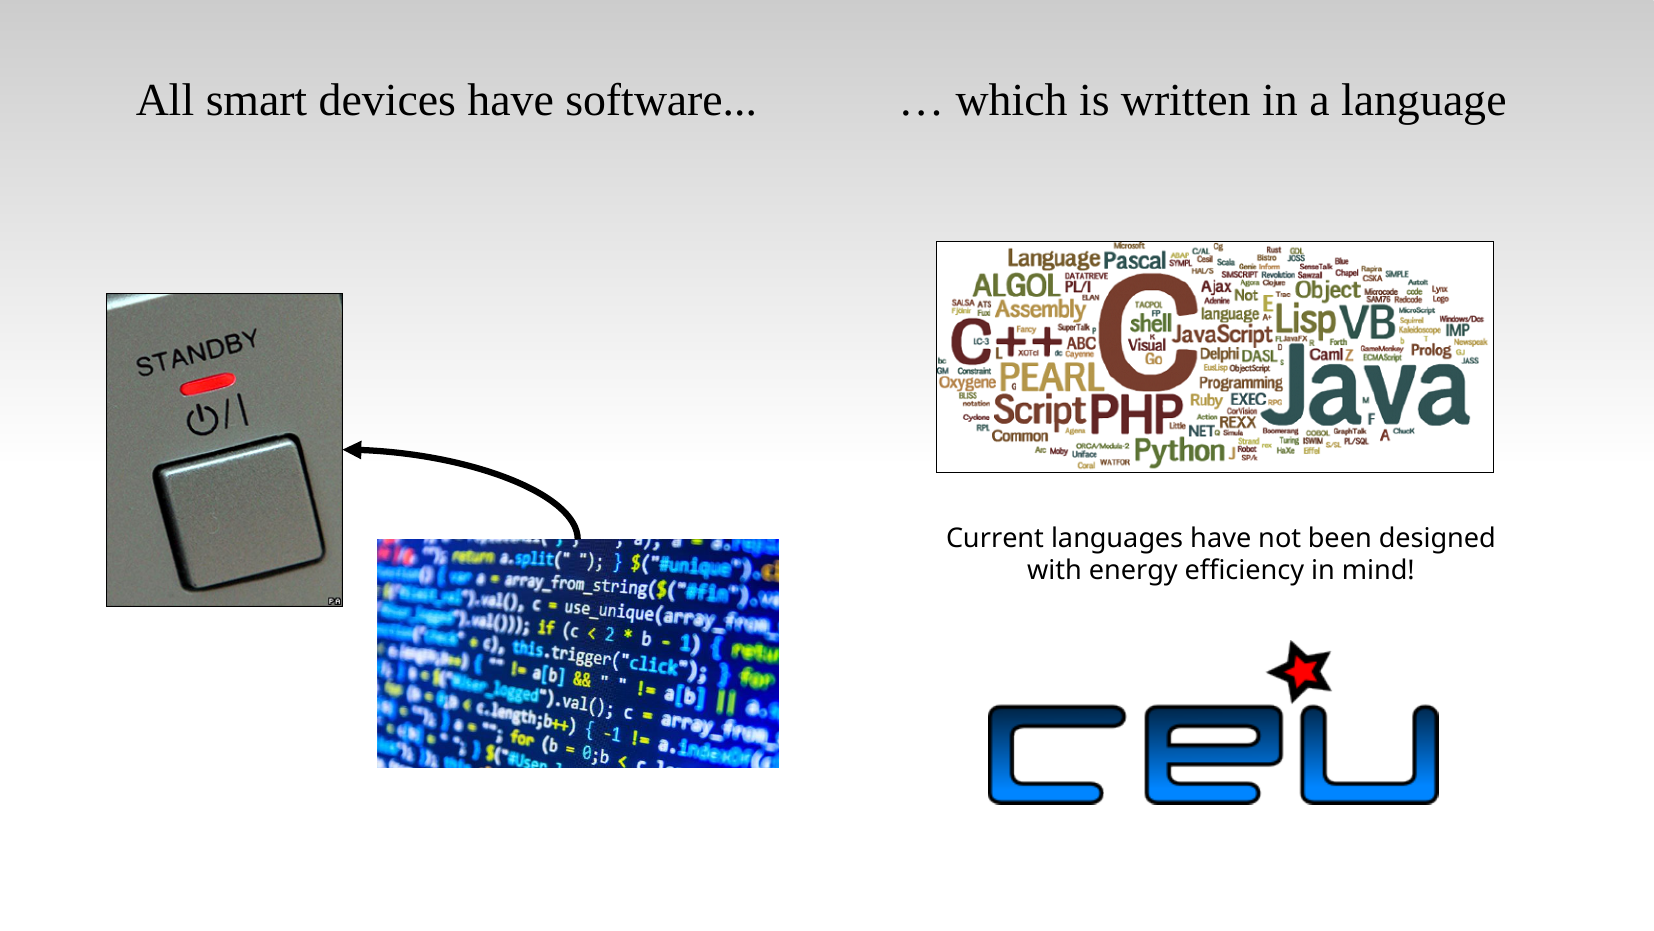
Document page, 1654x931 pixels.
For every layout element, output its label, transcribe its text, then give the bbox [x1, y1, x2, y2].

picture [988, 640, 1439, 805]
picture [936, 241, 1494, 473]
picture [106, 293, 343, 607]
list All smart devices have software... [82, 75, 809, 832]
text_box Current languages have not been designed with energy efficiency in mind! [911, 504, 1531, 604]
list … which is written in a language [845, 75, 1572, 832]
picture [377, 539, 779, 768]
